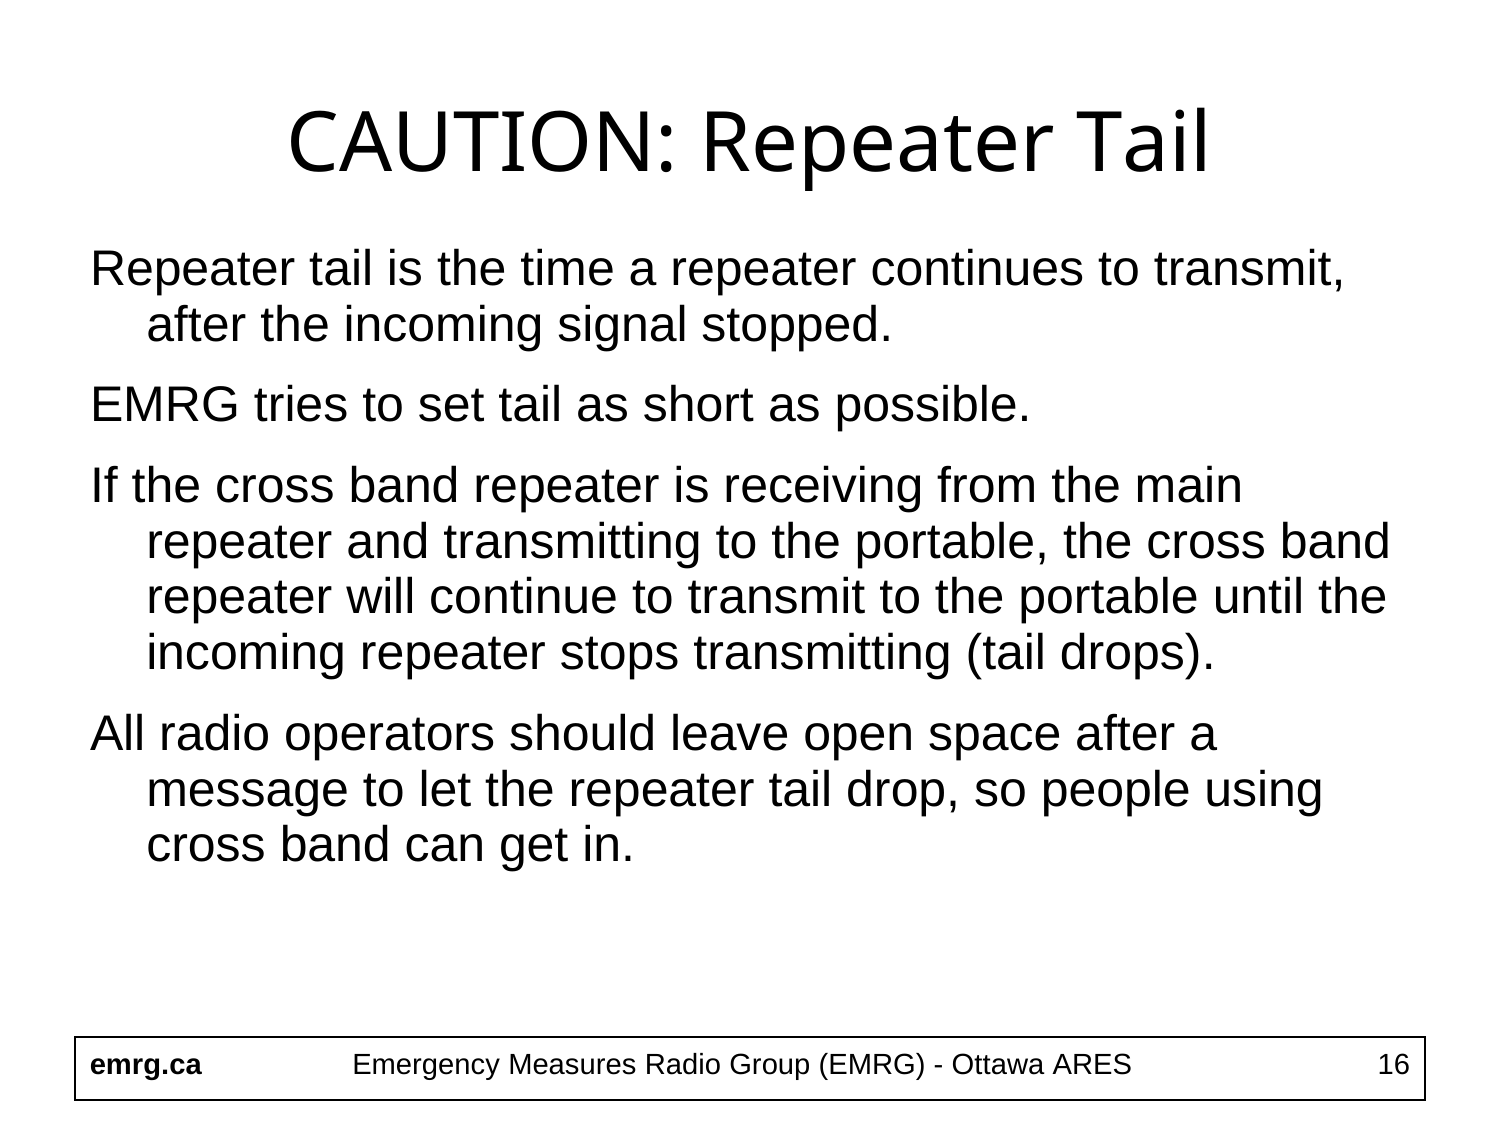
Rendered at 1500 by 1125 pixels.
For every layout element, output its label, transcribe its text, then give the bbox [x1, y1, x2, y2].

list Repeater tail is the time a repeater continues to transmit, after the incoming signal stopped. EMRG tries to set tail as short as possible. If the cross band repeater is receiving from the main repeater and transmitting to the portable, the cross band repeater will continue to transmit to the portable until the incoming repeater stops transmitting (tail drops). All radio operators should leave open space after a message to let the repeater tail drop, so people using cross band can get in. [75, 232, 1426, 1038]
text_box <number> [1246, 1037, 1426, 1103]
text_box Emergency Measures Radio Group (EMRG) - Ottawa ARES [247, 1037, 1238, 1103]
title CAUTION: Repeater Tail [75, 45, 1426, 232]
